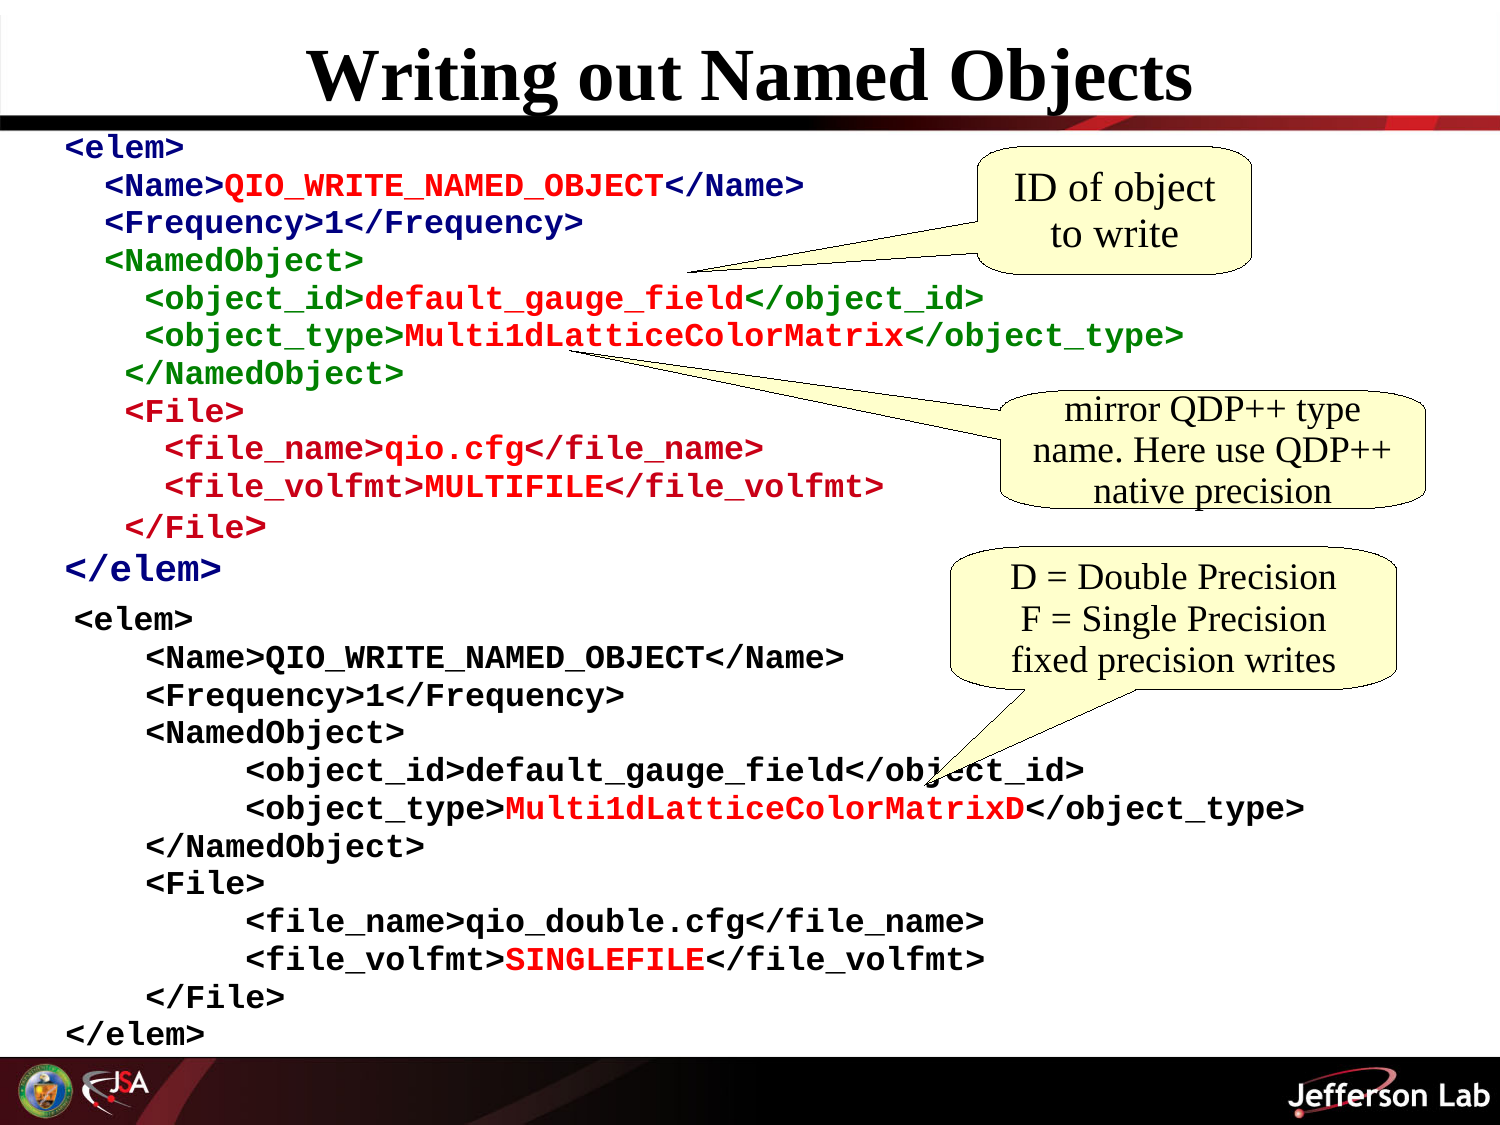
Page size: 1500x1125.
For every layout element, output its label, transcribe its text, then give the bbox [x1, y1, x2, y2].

text_box D = Double Precision F = Single Precision fixed precision writes [924, 546, 1397, 786]
text_box mirror QDP++ type name. Here use QDP++ native precision [569, 350, 1426, 509]
text_box <elem> <Name>QIO_WRITE_NAMED_OBJECT</Name> <Frequency>1</Frequency> <NamedObject> <object_id>default_gauge_field</object_id> <object_type>Multi1dLatticeColorMatrixD</object_type> </NamedObject> <File> <file_name>qio_double.cfg</file_name> <file_volfmt>SINGLEFILE</file_volfmt> </File> </elem> [50, 593, 1364, 1125]
picture [0, 0, 1500, 1125]
text_box ID of object to write [687, 146, 1252, 275]
title Writing out Named Objects [112, 7, 1388, 143]
text_box <elem> <Name>QIO_WRITE_NAMED_OBJECT</Name> <Frequency>1</Frequency> <NamedObject> <object_id>default_gauge_field</object_id> <object_type>Multi1dLatticeColorMatrix</object_type> </NamedObject> <File> <file_name>qio.cfg</file_name> <file_volfmt>MULTIFILE</file_volfmt> </File> </elem> [49, 123, 1327, 601]
